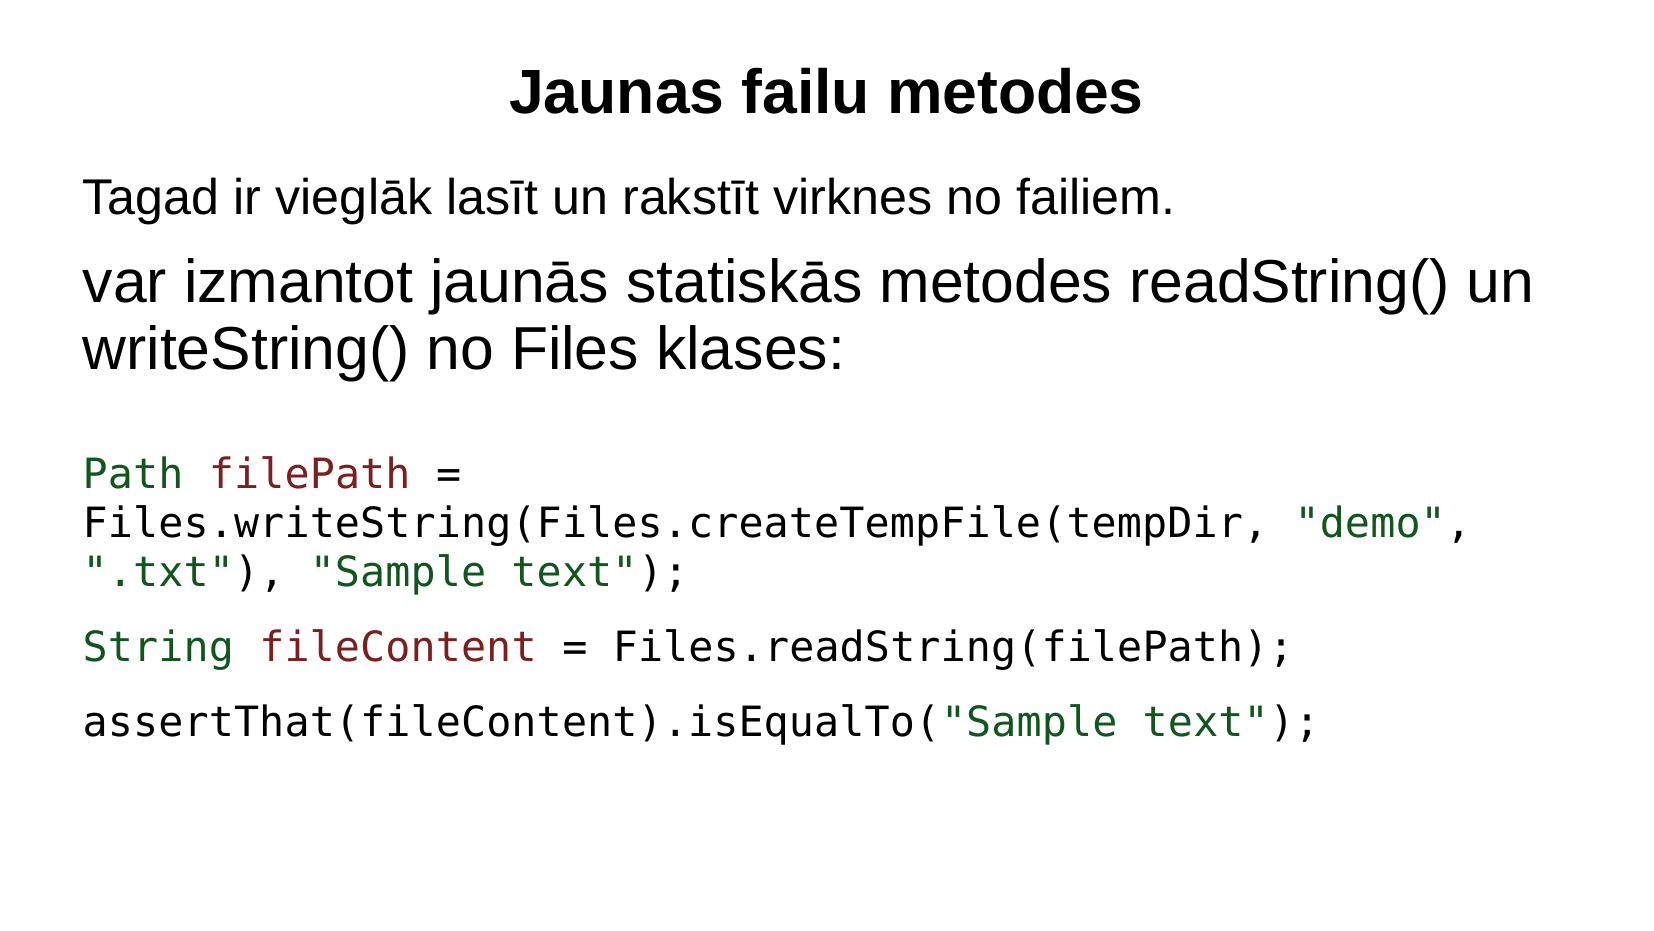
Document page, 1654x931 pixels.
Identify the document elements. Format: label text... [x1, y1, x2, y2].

list Tagad ir vieglāk lasīt un rakstīt virknes no failiem. var izmantot jaunās statiskās metodes readString() un writeString() no Files klases: Path filePath = Files.writeString(Files.createTempFile(tempDir, "demo", ".txt"), "Sample text"); String fileContent = Files.readString(filePath); assertThat(fileContent).isEqualTo("Sample text"); [82, 168, 1538, 889]
title Jaunas failu metodes [82, 37, 1571, 147]
